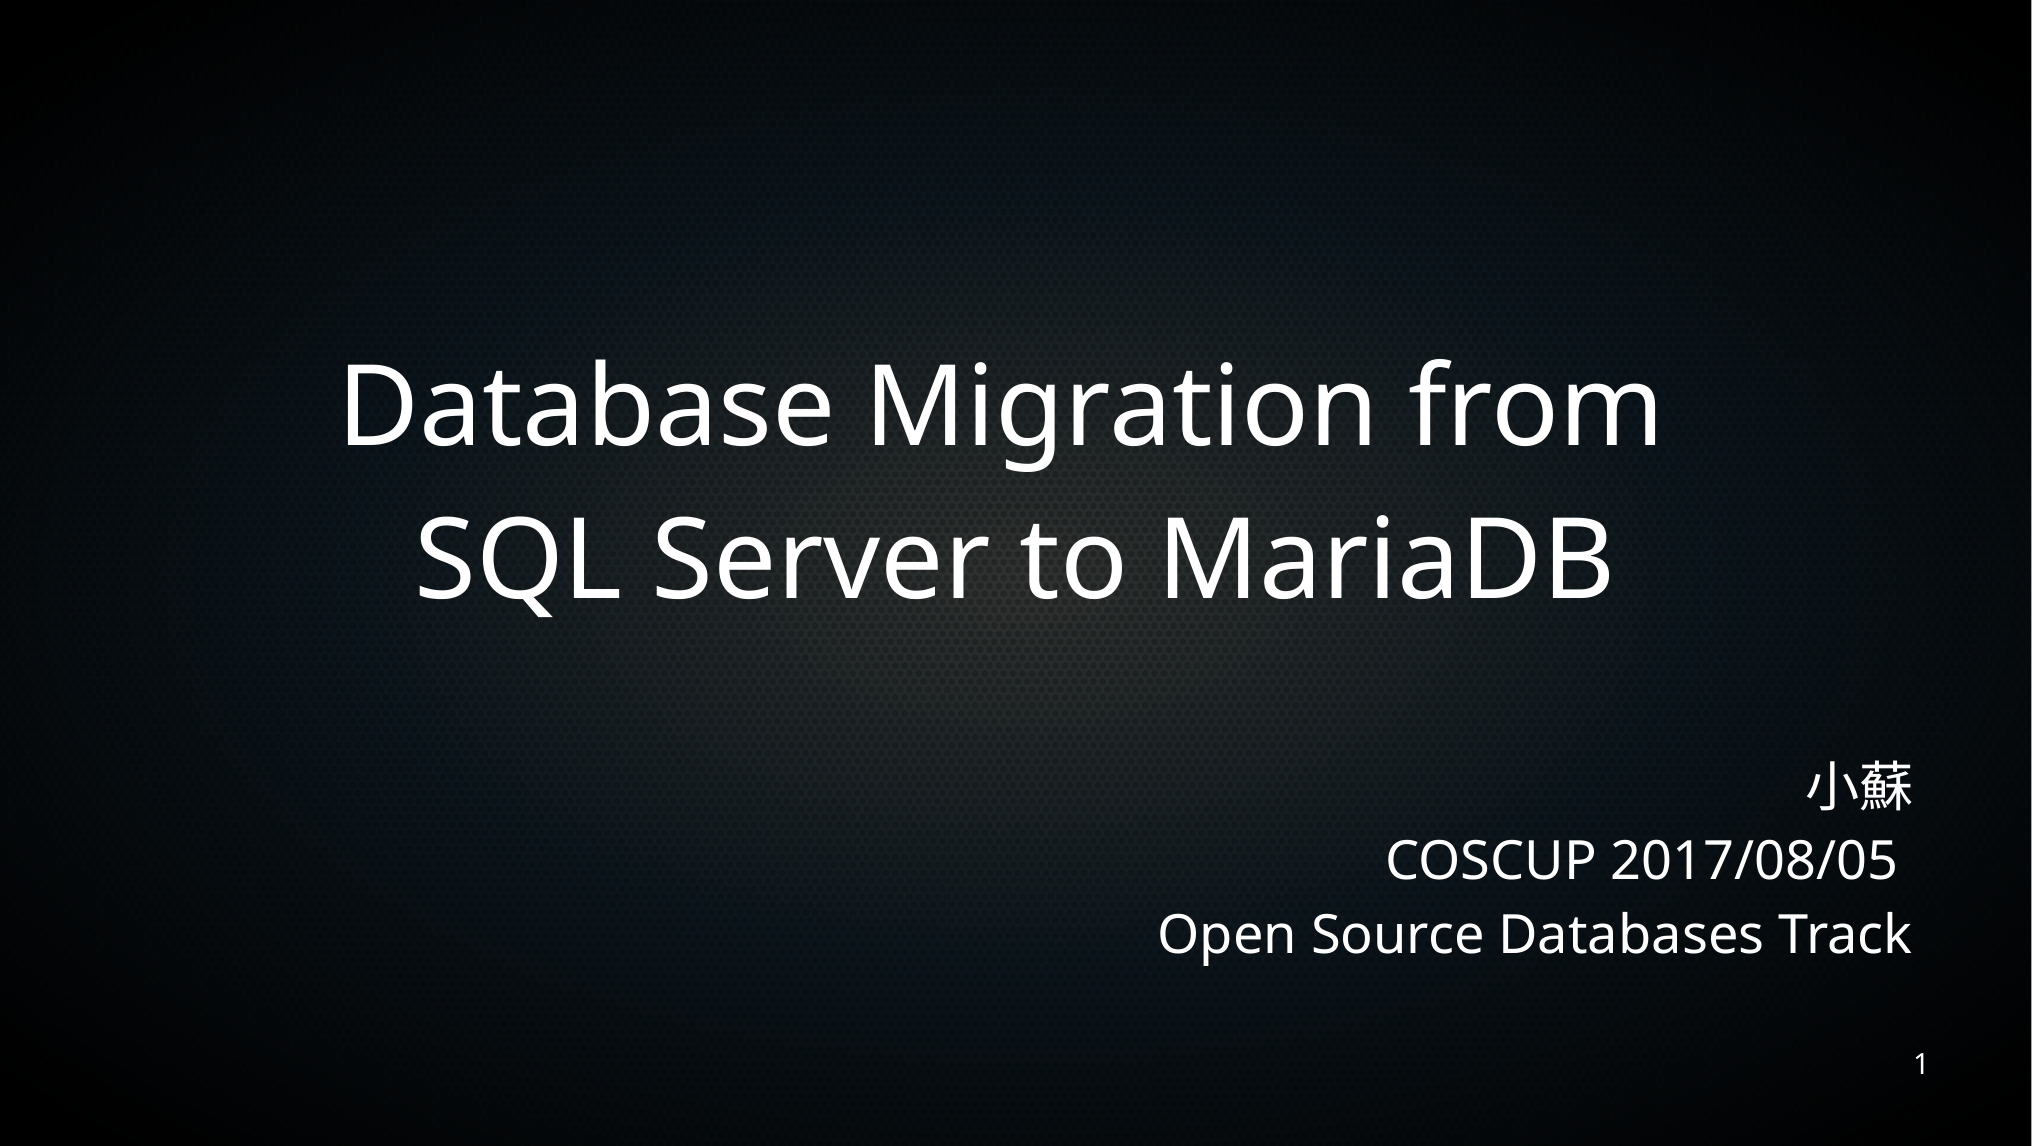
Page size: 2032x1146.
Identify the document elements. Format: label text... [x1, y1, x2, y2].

title Database Migration from SQL Server to MariaDB [101, 330, 1930, 626]
title 小蘇 COSCUP 2017/08/05 Open Source Databases Track [85, 708, 1914, 1004]
picture [0, 0, 2032, 1146]
